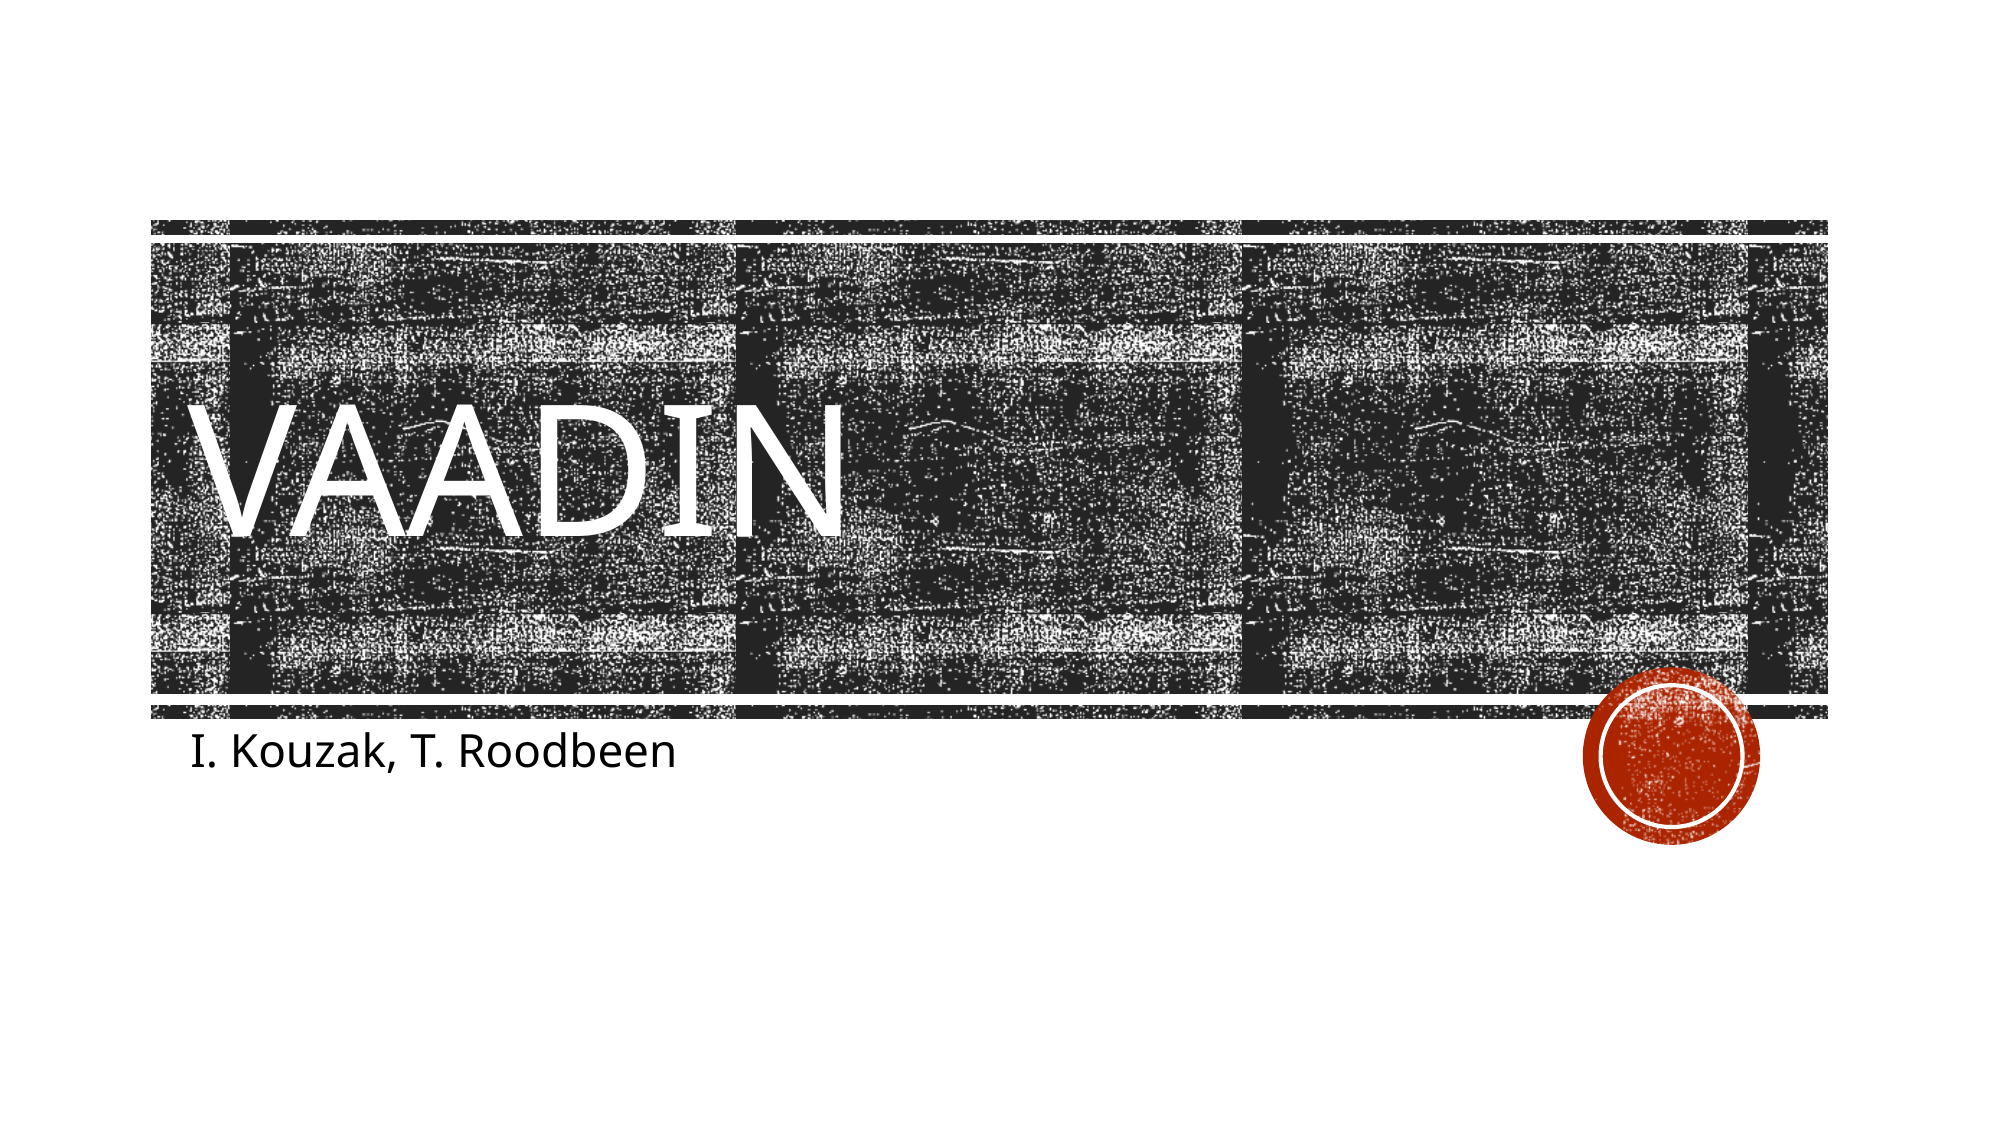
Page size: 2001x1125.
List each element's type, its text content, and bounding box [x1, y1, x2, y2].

title Vaadin [172, 234, 1808, 733]
subtitle I. Kouzak, T. Roodbeen [175, 720, 1471, 896]
